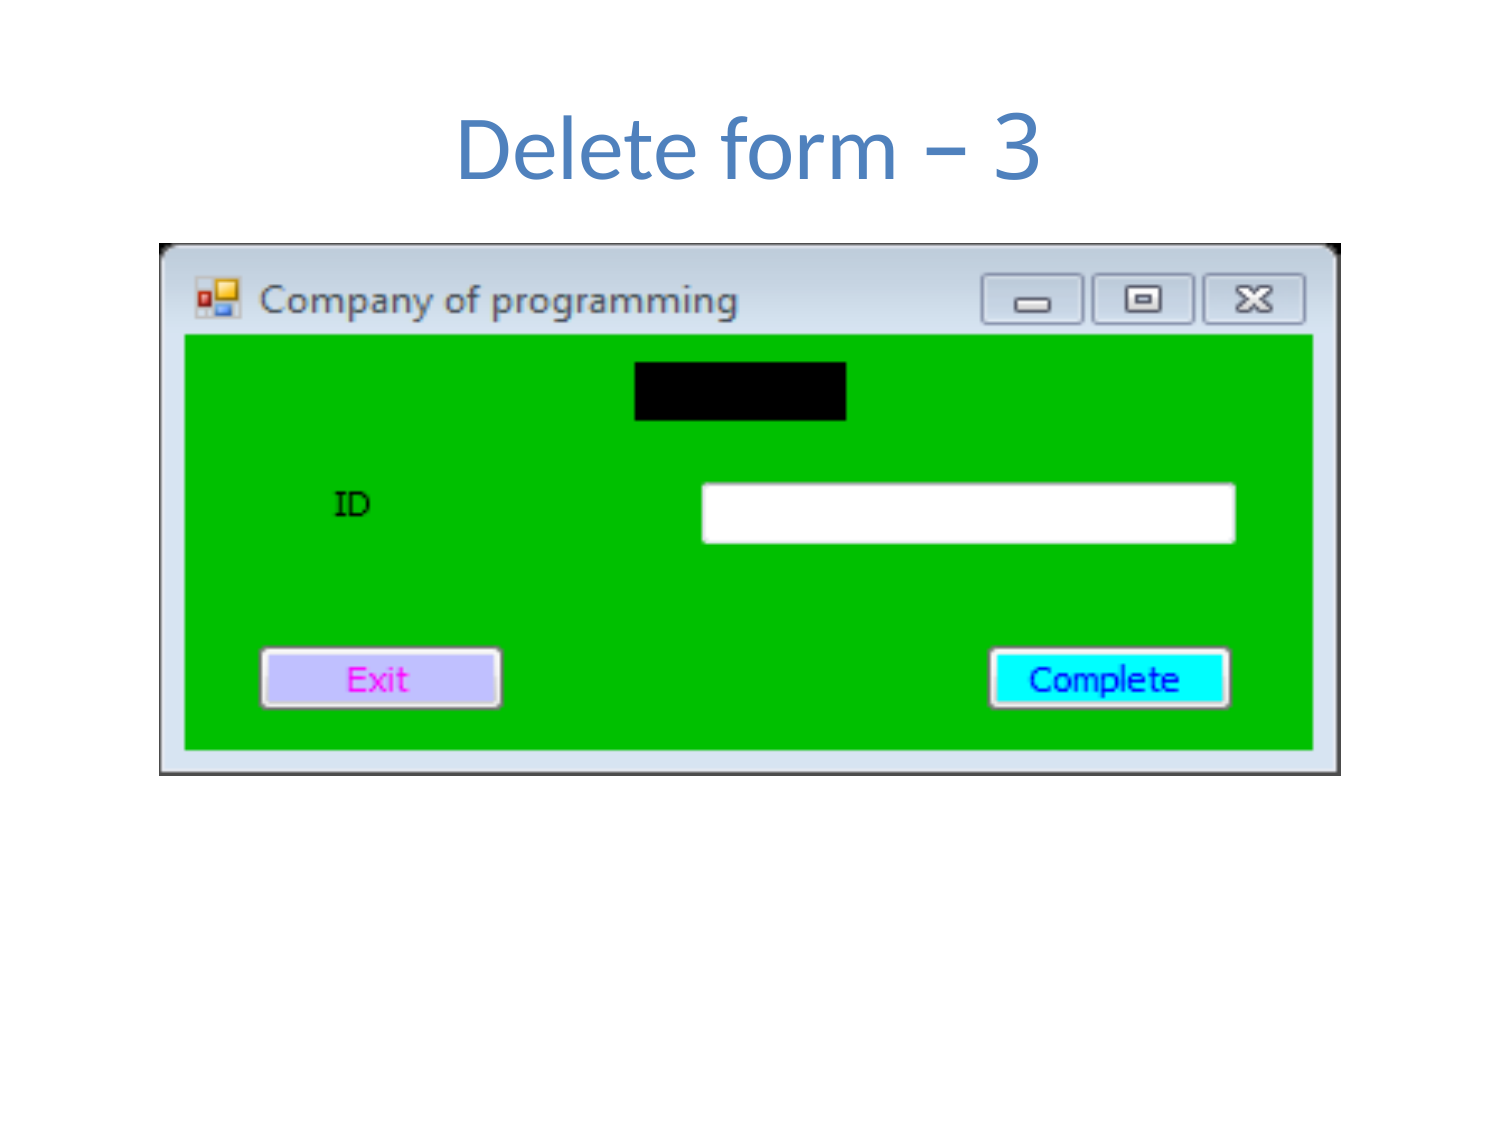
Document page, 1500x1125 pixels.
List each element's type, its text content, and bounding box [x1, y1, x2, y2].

picture [159, 243, 1341, 776]
title 3 – Delete form [112, 54, 1388, 232]
